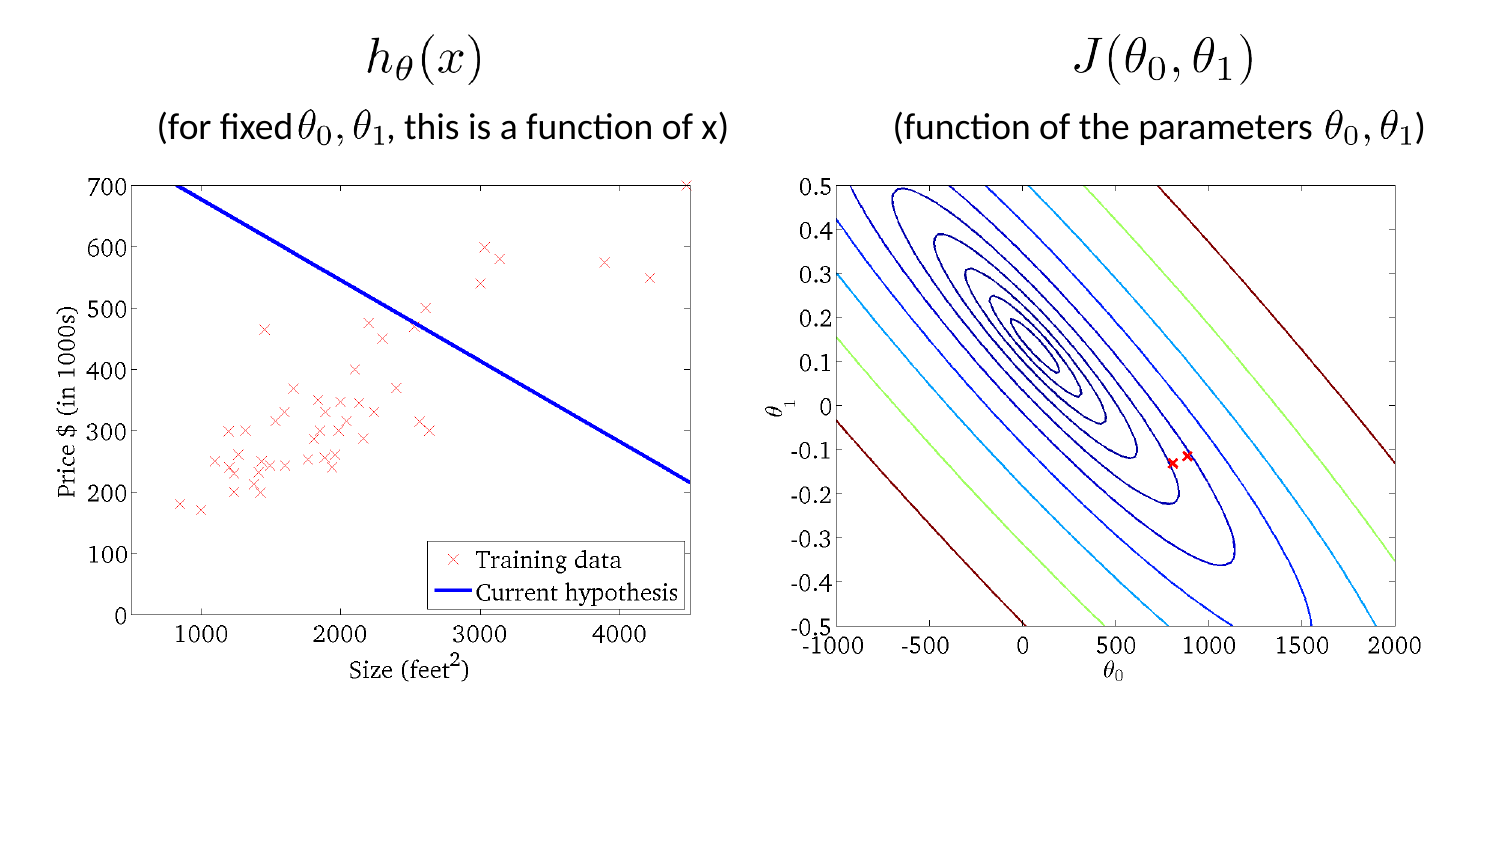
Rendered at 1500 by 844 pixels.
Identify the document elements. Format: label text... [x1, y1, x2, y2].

picture [37, 144, 1463, 685]
text_box (for fixed , this is a function of x) [141, 94, 745, 155]
picture [1325, 109, 1411, 146]
picture [367, 34, 480, 85]
picture [1074, 34, 1252, 85]
text_box (function of the parameters ) [877, 94, 1442, 155]
picture [298, 109, 384, 146]
